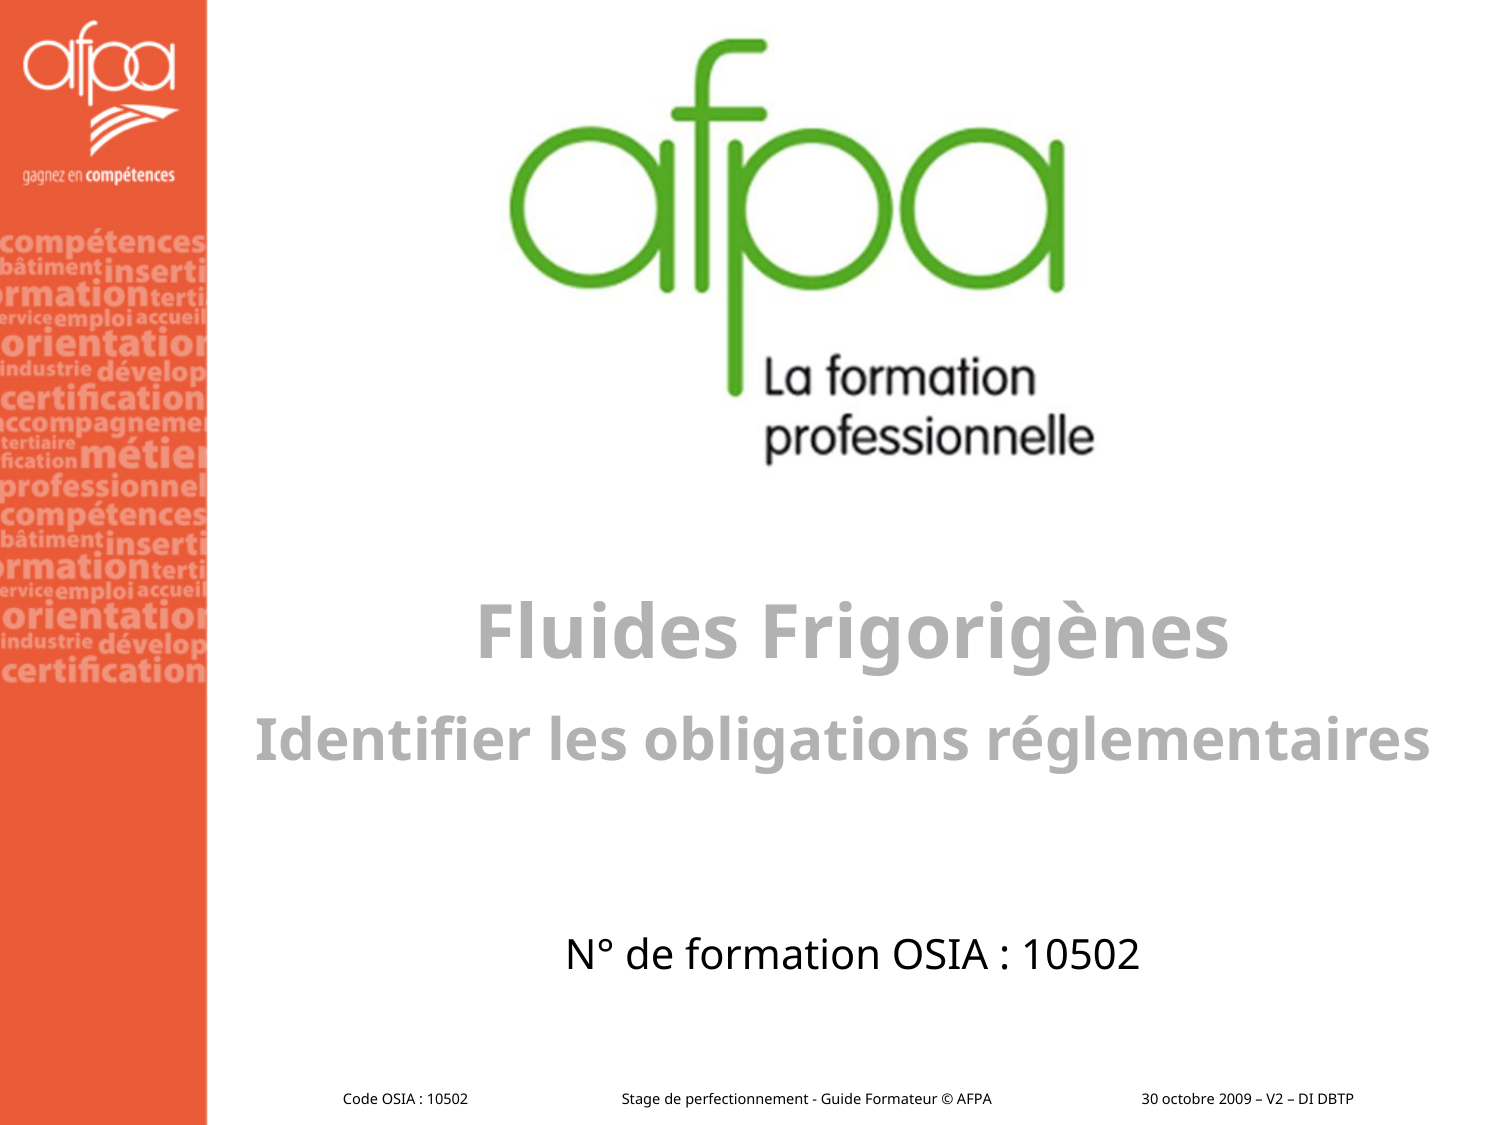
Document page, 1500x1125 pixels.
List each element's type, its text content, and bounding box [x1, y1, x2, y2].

title Fluides Frigorigènes Identifier les obligations réglementaires [206, 527, 1500, 835]
subtitle N° de formation OSIA : 10502 [206, 916, 1500, 1040]
picture [0, 0, 1500, 1125]
